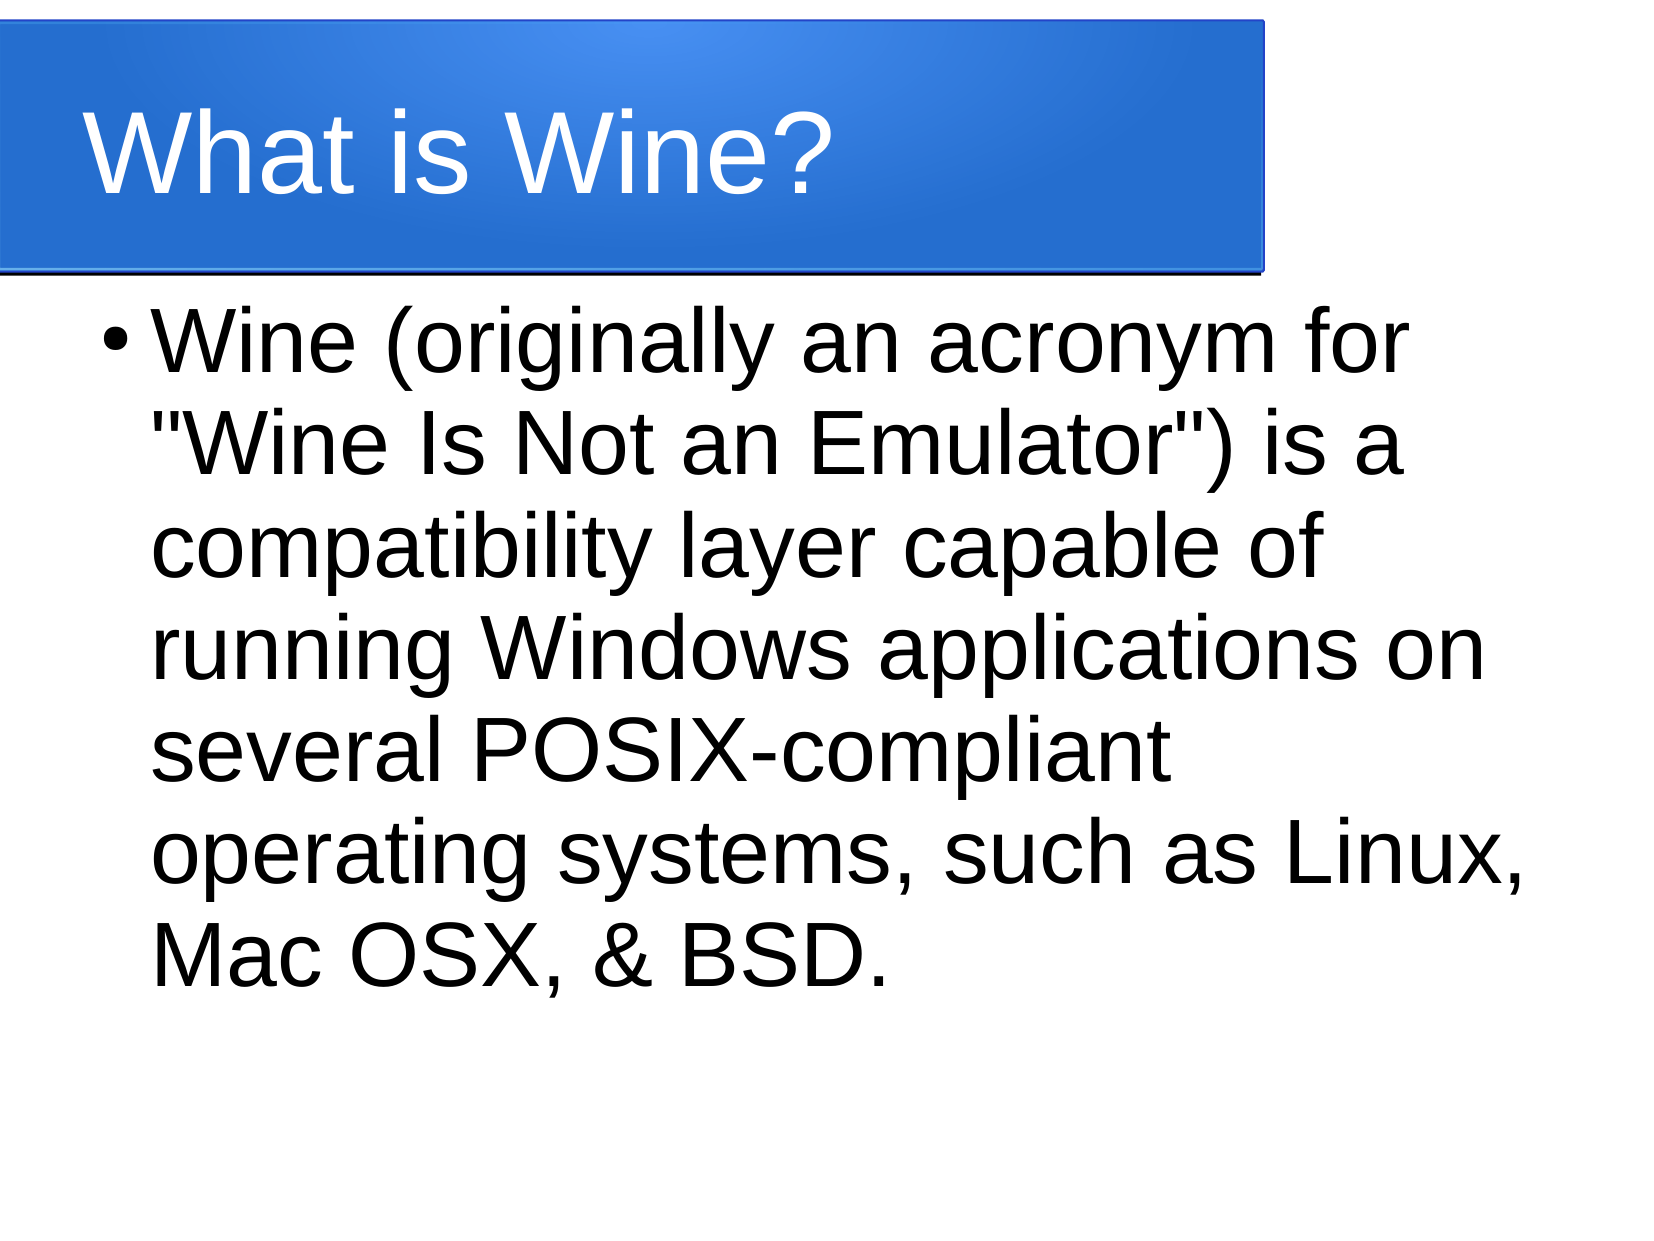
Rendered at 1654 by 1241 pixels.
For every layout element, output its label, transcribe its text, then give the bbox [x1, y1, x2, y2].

list Wine (originally an acronym for "Wine Is Not an Emulator") is a compatibility layer capable of running Windows applications on several POSIX-compliant operating systems, such as Linux, Mac OSX, & BSD. [82, 290, 1538, 1010]
title What is Wine? [82, 49, 1250, 257]
